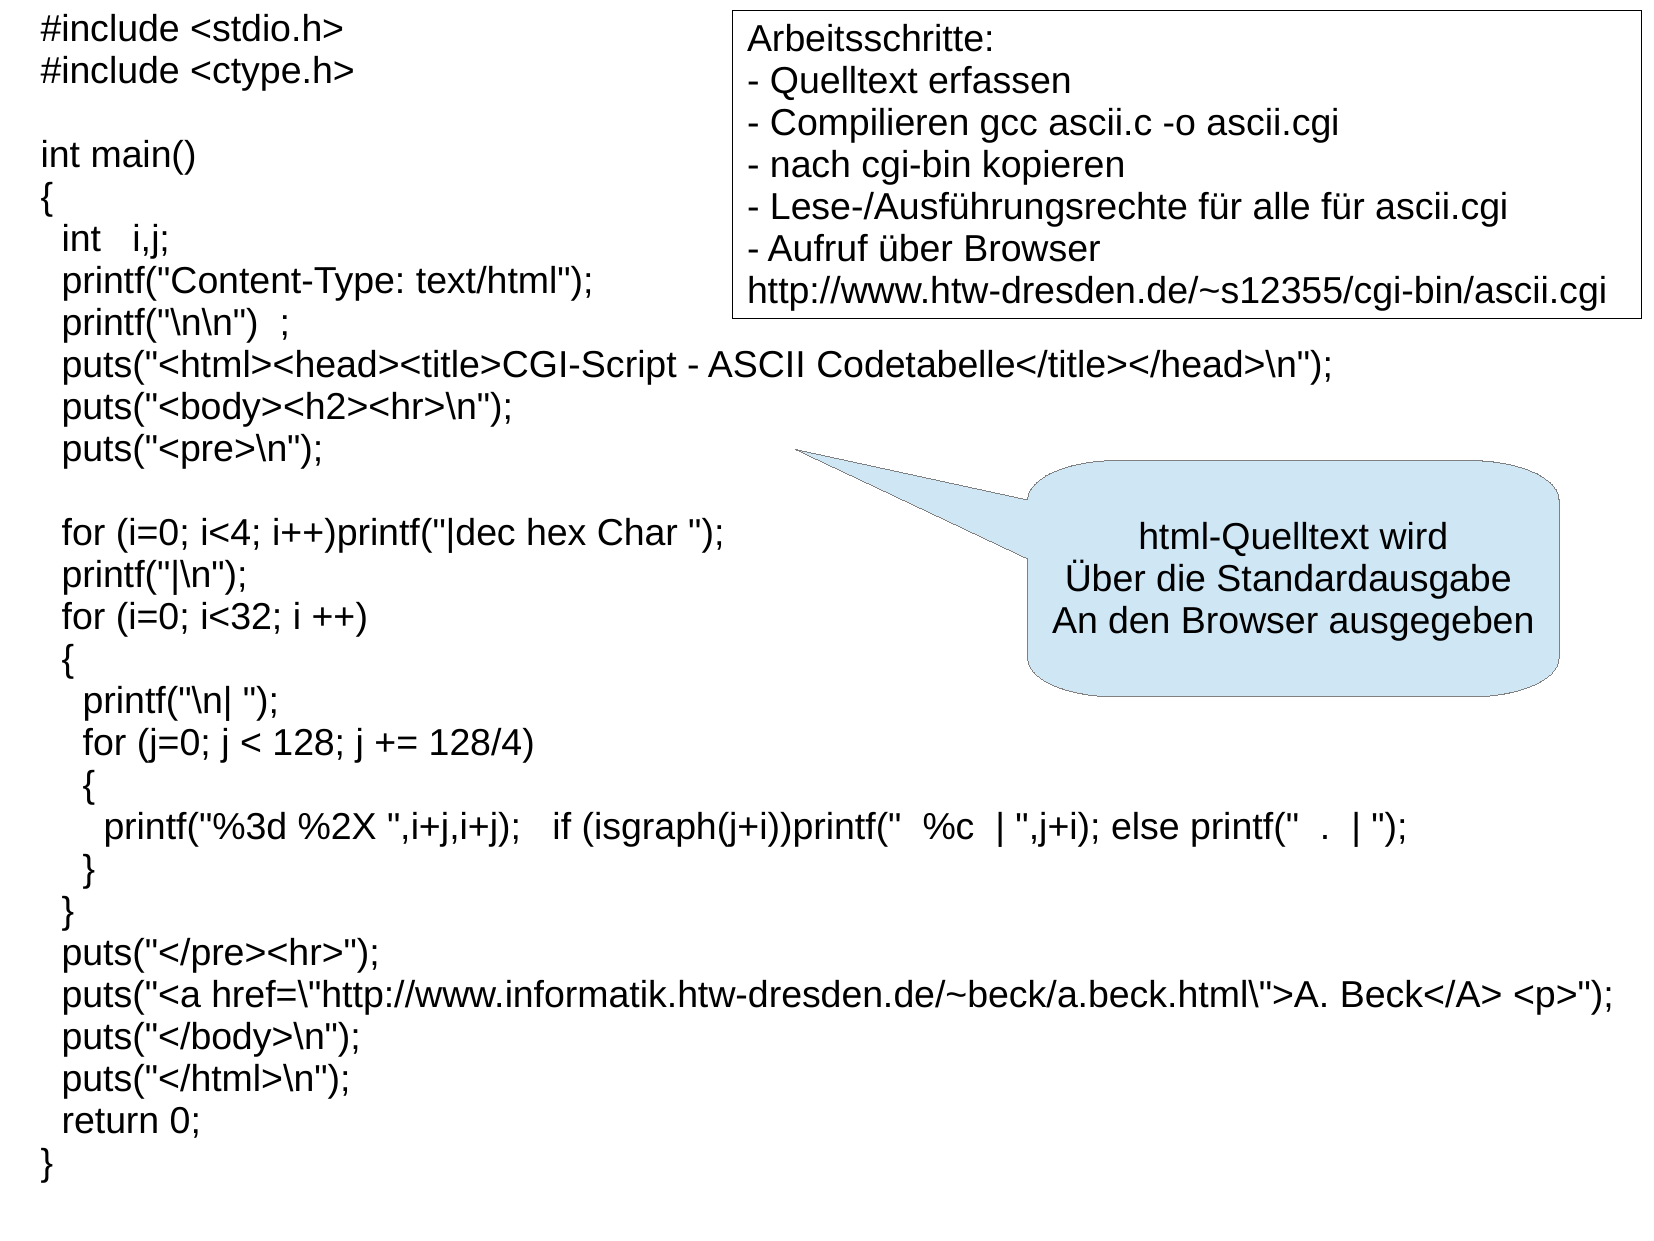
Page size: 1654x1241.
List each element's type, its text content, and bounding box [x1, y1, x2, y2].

text_box html-Quelltext wird Über die Standardausgabe An den Browser ausgegeben [795, 449, 1560, 697]
text_box #include <stdio.h> #include <ctype.h> int main() { int i,j; printf("Content-Type: text/html"); printf("\n\n") ; puts("<html><head><title>CGI-Script - ASCII Codetabelle</title></head>\n"); puts("<body><h2><hr>\n"); puts("<pre>\n"); for (i=0; i<4; i++)printf("|dec hex Char "); printf("|\n"); for (i=0; i<32; i ++) { printf("\n| "); for (j=0; j < 128; j += 128/4) { printf("%3d %2X ",i+j,i+j); if (isgraph(j+i))printf(" %c | ",j+i); else printf(" . | "); } } puts("</pre><hr>"); puts("<a href=\"http://www.informatik.htw-dresden.de/~beck/a.beck.html\">A. Beck</A> <p>"); puts("</body>\n"); puts("</html>\n"); return 0; } [25, 0, 1631, 1241]
text_box Arbeitsschritte: - Quelltext erfassen - Compilieren gcc ascii.c -o ascii.cgi - nach cgi-bin kopieren - Lese-/Ausführungsrechte für alle für ascii.cgi - Aufruf über Browser http://www.htw-dresden.de/~s12355/cgi-bin/ascii.cgi [732, 10, 1642, 319]
